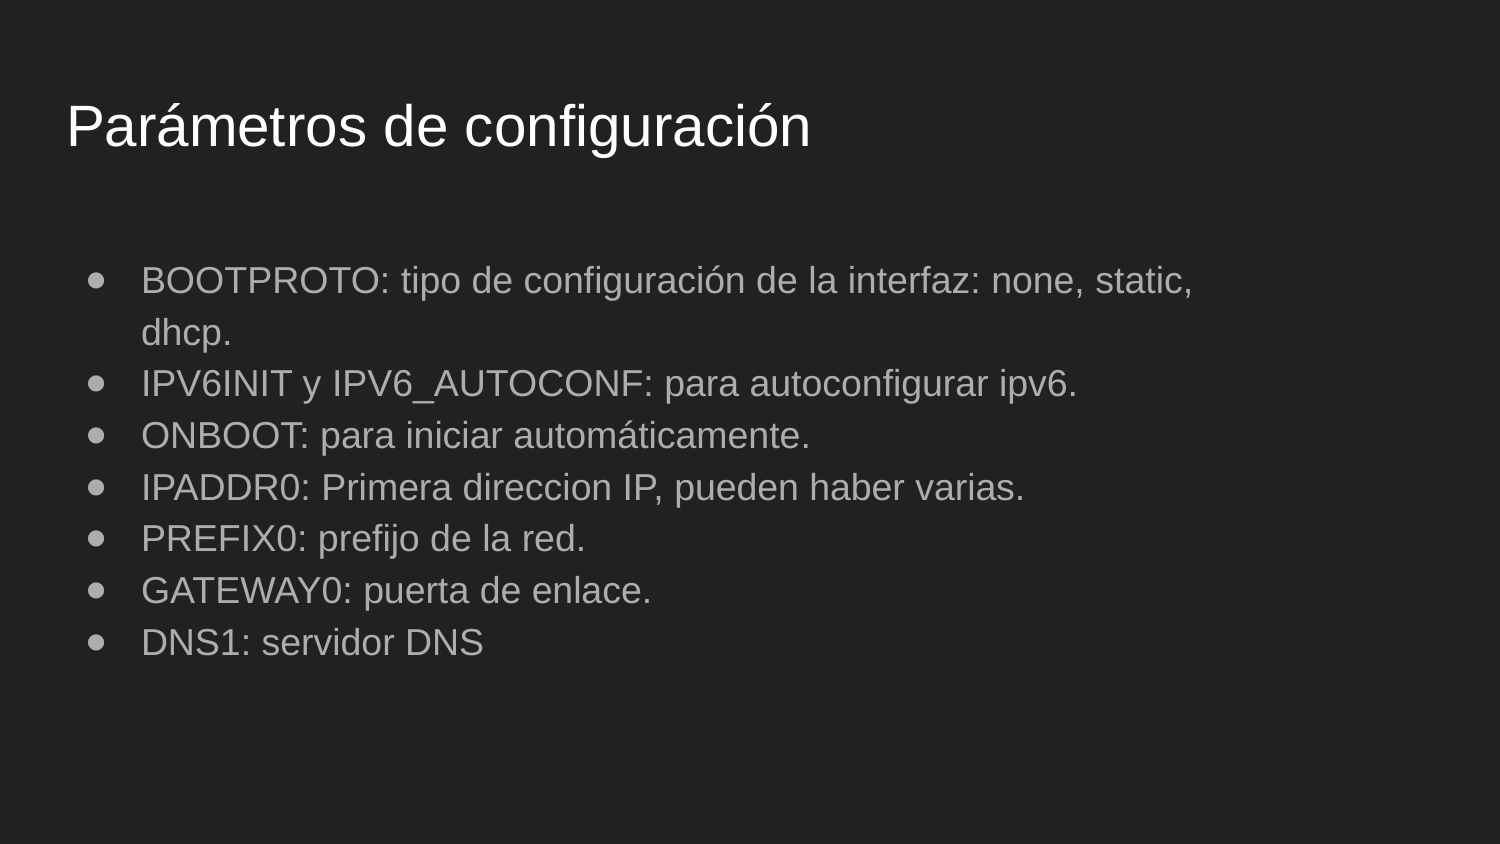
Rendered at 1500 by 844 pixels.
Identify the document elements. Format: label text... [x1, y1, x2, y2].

list BOOTPROTO: tipo de configuración de la interfaz: none, static, dhcp. IPV6INIT y IPV6_AUTOCONF: para autoconfigurar ipv6. ONBOOT: para iniciar automáticamente. IPADDR0: Primera direccion IP, pueden haber varias. PREFIX0: prefijo de la red. GATEWAY0: puerta de enlace. DNS1: servidor DNS [51, 189, 1261, 750]
title Parámetros de configuración [51, 72, 1449, 167]
